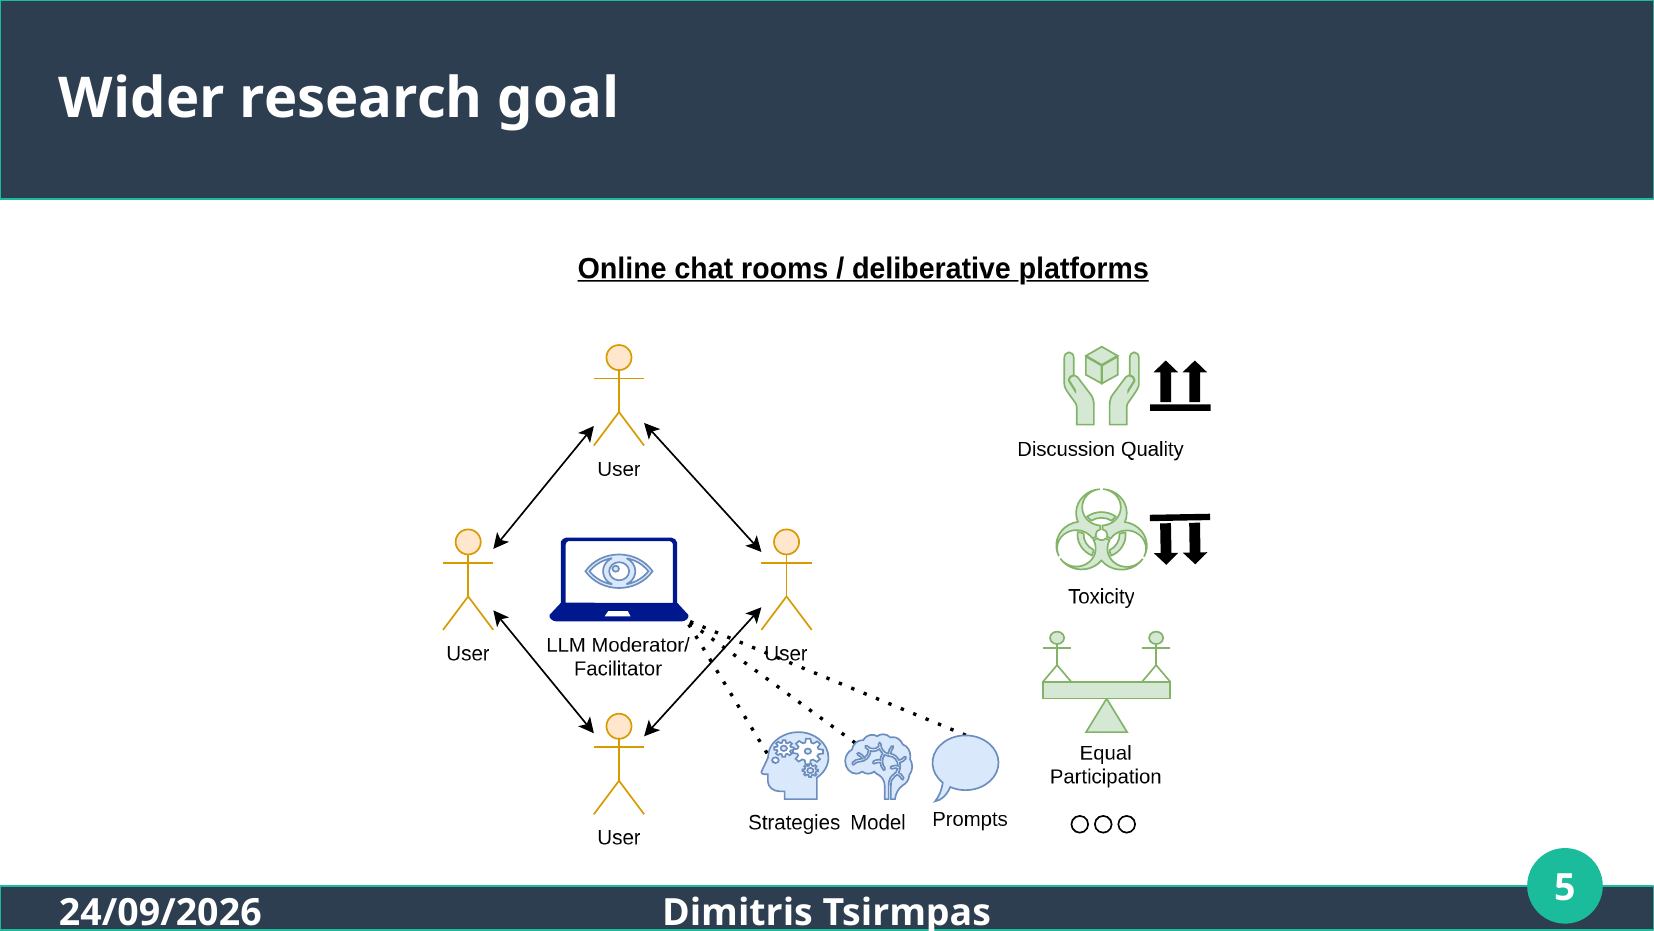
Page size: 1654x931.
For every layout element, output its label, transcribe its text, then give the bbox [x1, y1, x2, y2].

title Wider research goal [59, 37, 1595, 155]
picture [442, 243, 1212, 864]
